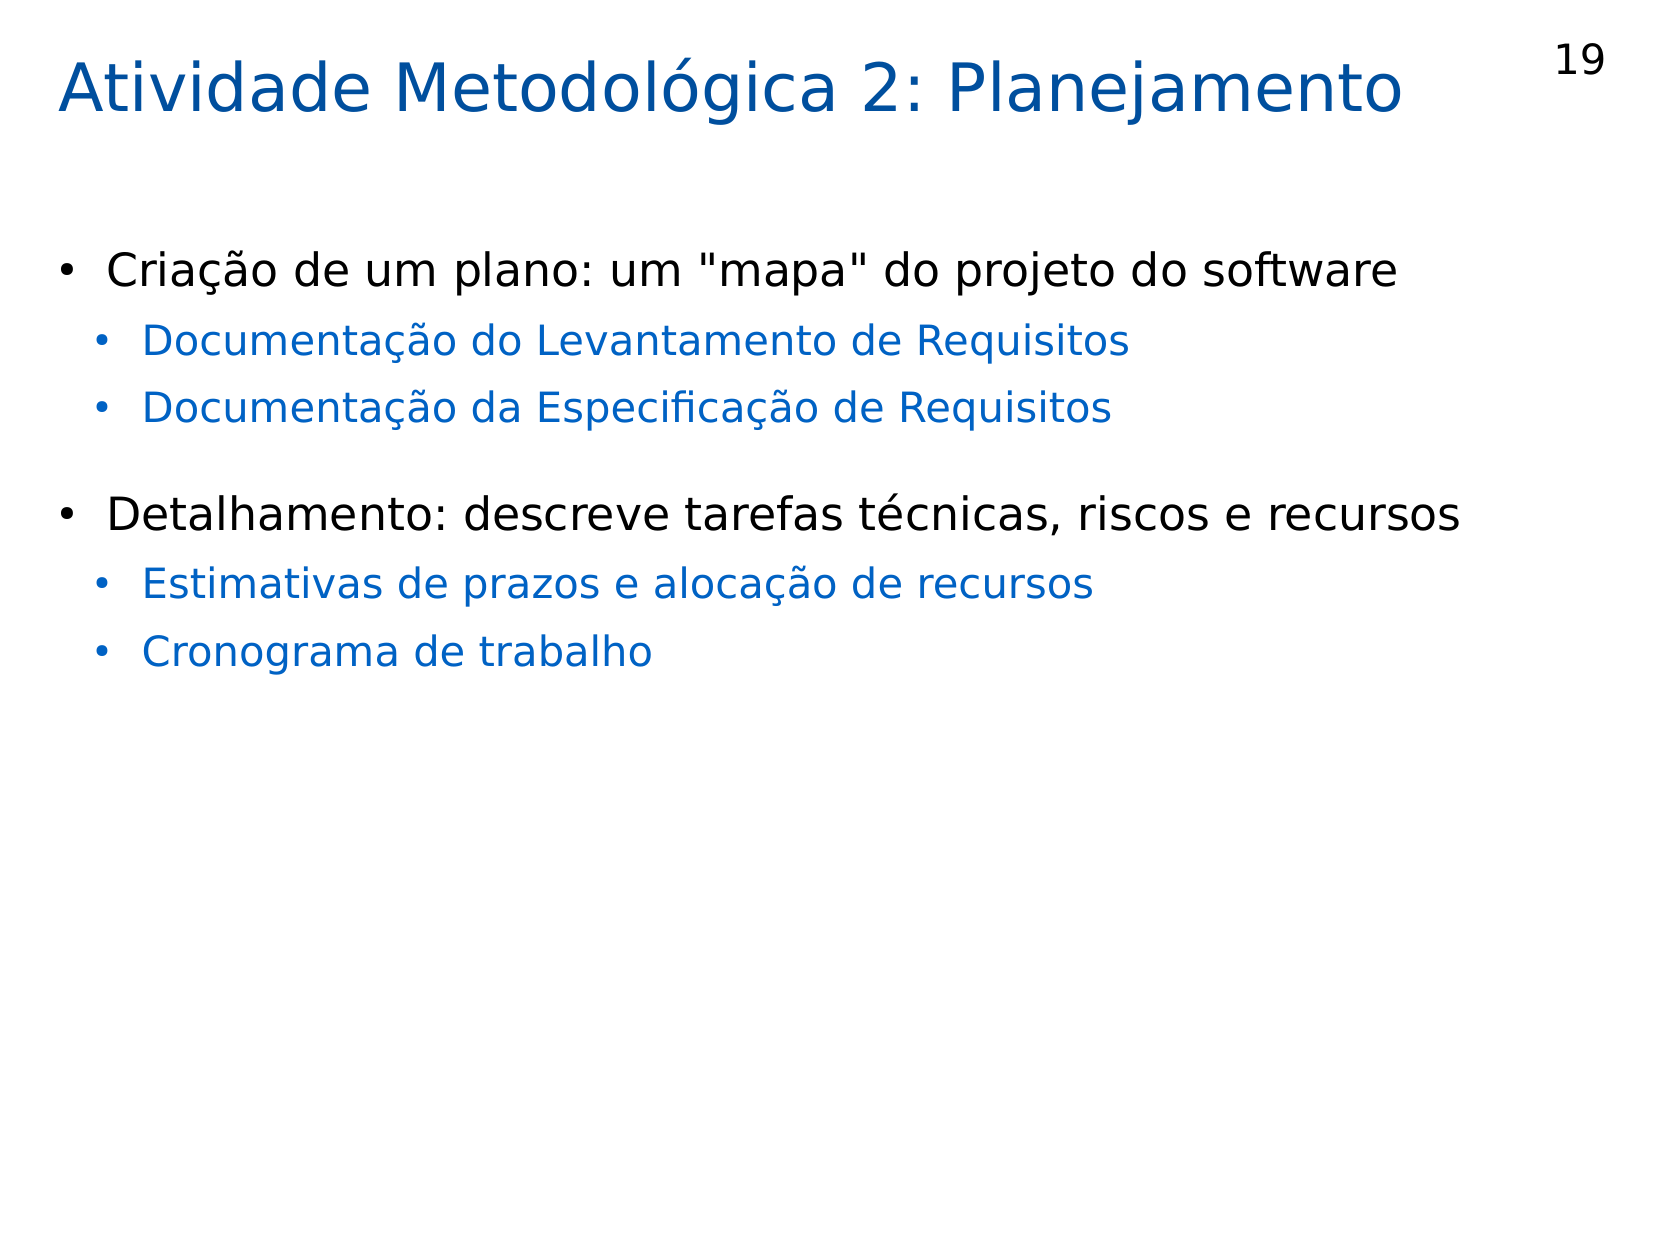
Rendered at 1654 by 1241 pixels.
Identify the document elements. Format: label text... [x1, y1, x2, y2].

list Criação de um plano: um "mapa" do projeto do software Documentação do Levantamento de Requisitos Documentação da Especificação de Requisitos Detalhamento: descreve tarefas técnicas, riscos e recursos Estimativas de prazos e alocação de recursos Cronograma de trabalho [59, 236, 1595, 1211]
title Atividade Metodológica 2: Planejamento [59, 29, 1506, 148]
